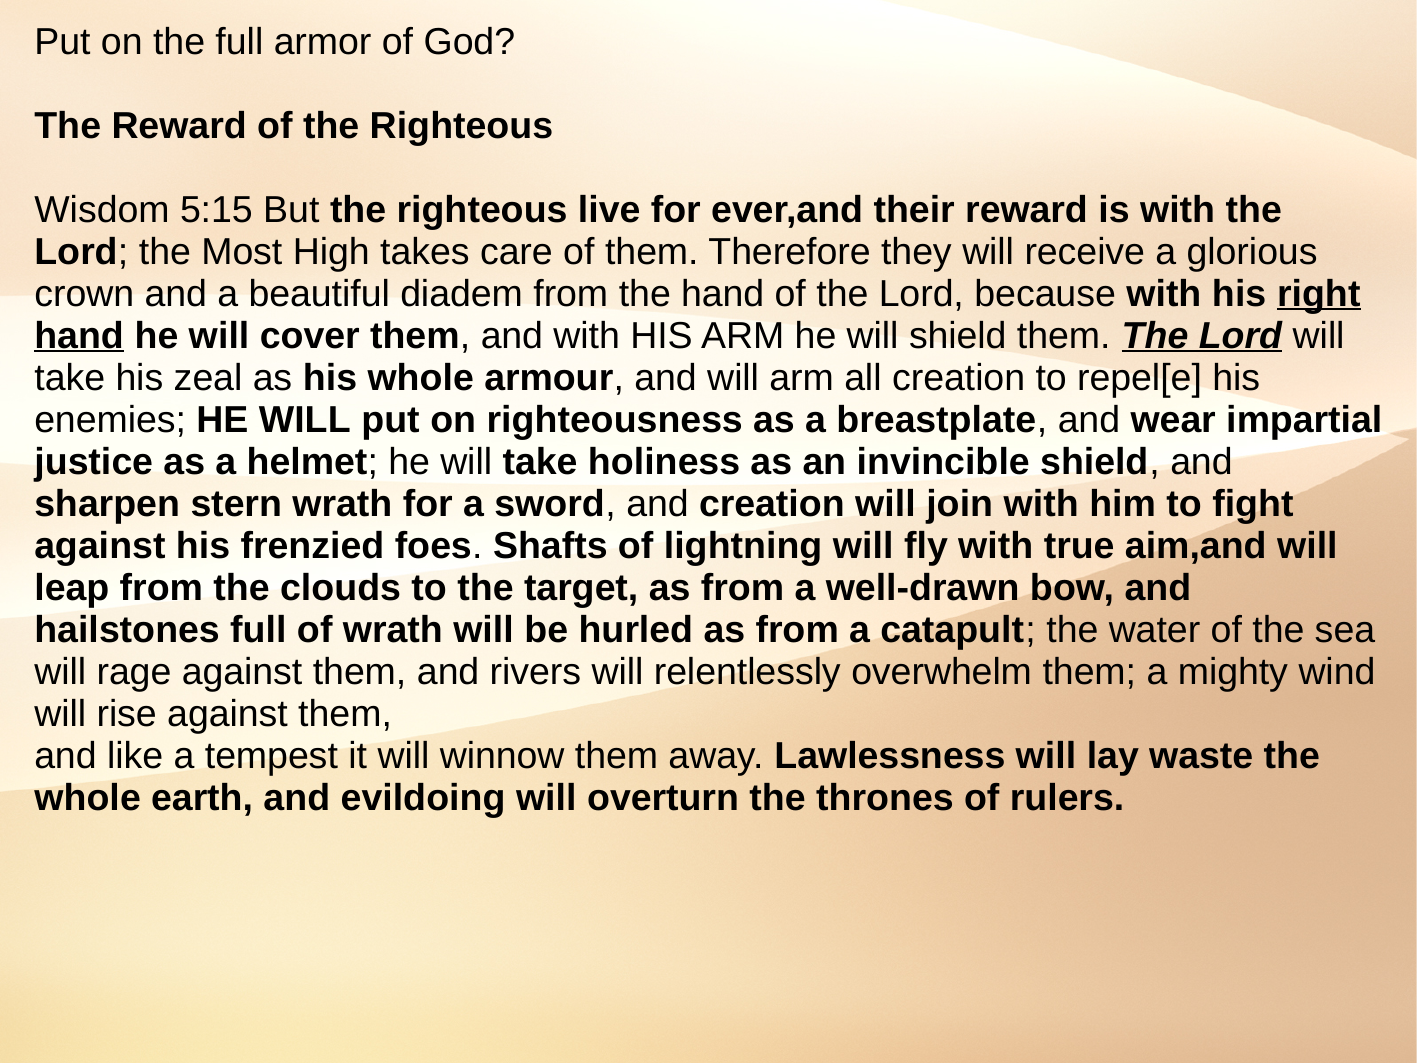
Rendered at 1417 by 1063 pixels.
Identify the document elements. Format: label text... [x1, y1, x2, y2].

picture [0, 0, 1417, 1063]
text_box Put on the full armor of God? The Reward of the Righteous Wisdom 5:15 But the righteous live for ever,and their reward is with the Lord; the Most High takes care of them. Therefore they will receive a glorious crown and a beautiful diadem from the hand of the Lord, because with his right hand he will cover them, and with HIS ARM he will shield them. The Lord will take his zeal as his whole armour, and will arm all creation to repel[e] his enemies; HE WILL put on righteousness as a breastplate, and wear impartial justice as a helmet; he will take holiness as an invincible shield, and sharpen stern wrath for a sword, and creation will join with him to fight against his frenzied foes. Shafts of lightning will fly with true aim,and will leap from the clouds to the target, as from a well-drawn bow, and hailstones full of wrath will be hurled as from a catapult; the water of the sea will rage against them, and rivers will relentlessly overwhelm them; a mighty wind will rise against them, and like a tempest it will winnow them away. Lawlessness will lay waste the whole earth, and evildoing will overturn the thrones of rulers. [19, 12, 1402, 1045]
